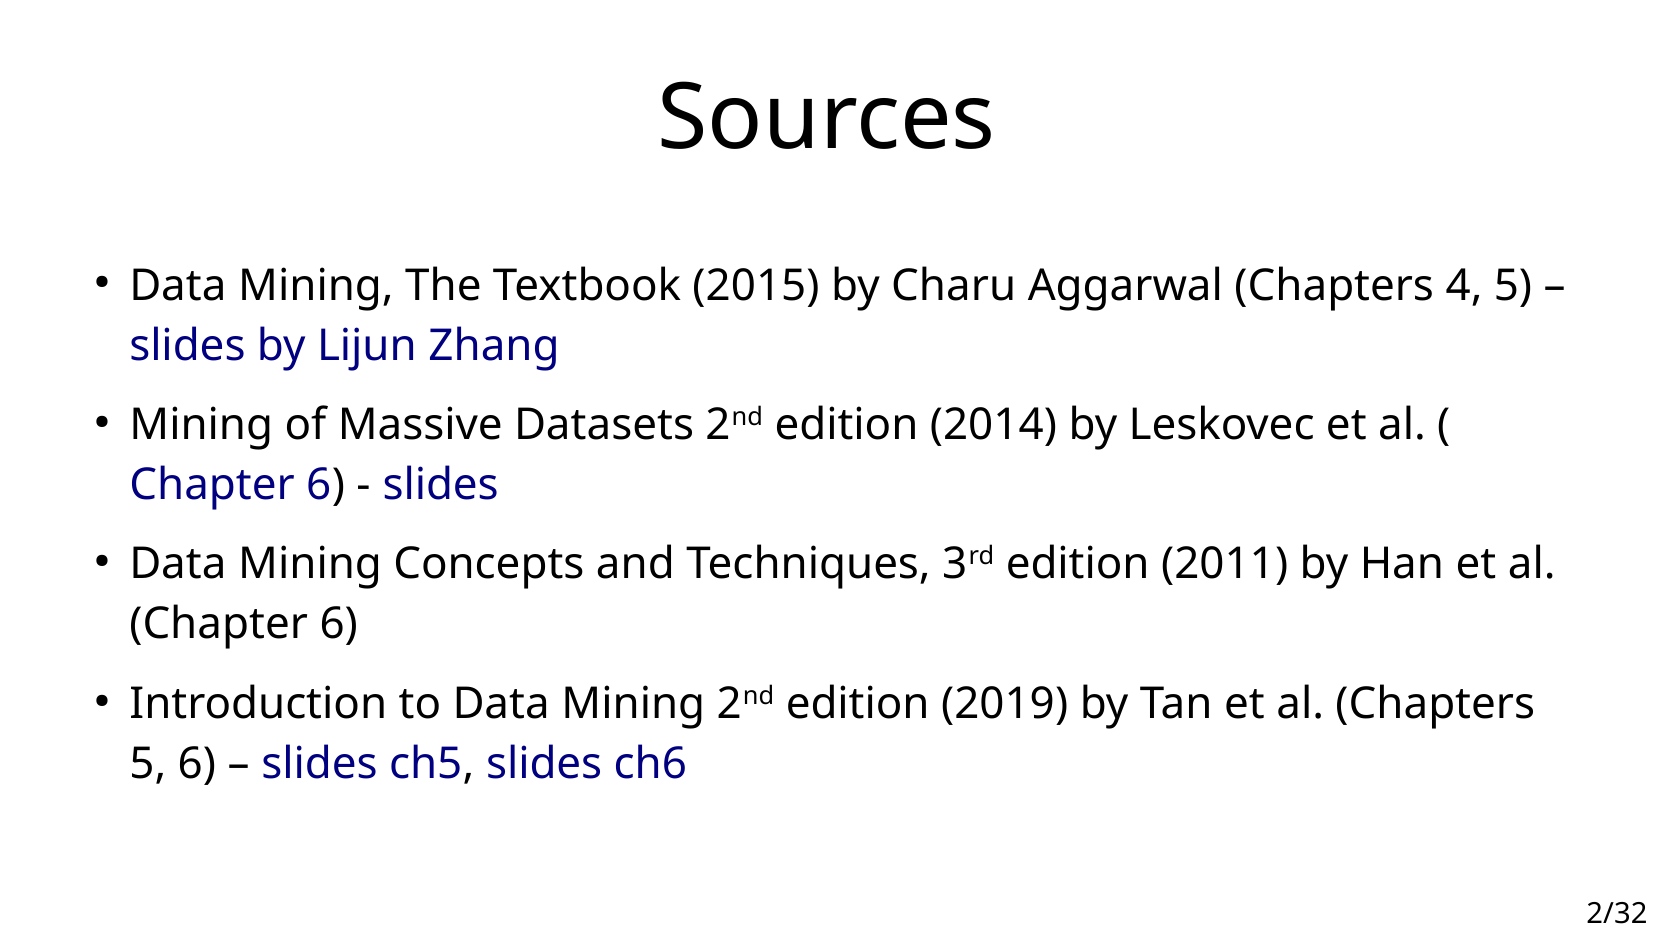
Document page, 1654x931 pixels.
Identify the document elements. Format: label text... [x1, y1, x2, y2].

title Sources [82, 1, 1571, 226]
list Data Mining, The Textbook (2015) by Charu Aggarwal (Chapters 4, 5) – slides by Lijun Zhang Mining of Massive Datasets 2nd edition (2014) by Leskovec et al. (Chapter 6) - slides Data Mining Concepts and Techniques, 3rd edition (2011) by Han et al. (Chapter 6) Introduction to Data Mining 2nd edition (2019) by Tan et al. (Chapters 5, 6) – slides ch5, slides ch6 [82, 253, 1571, 793]
